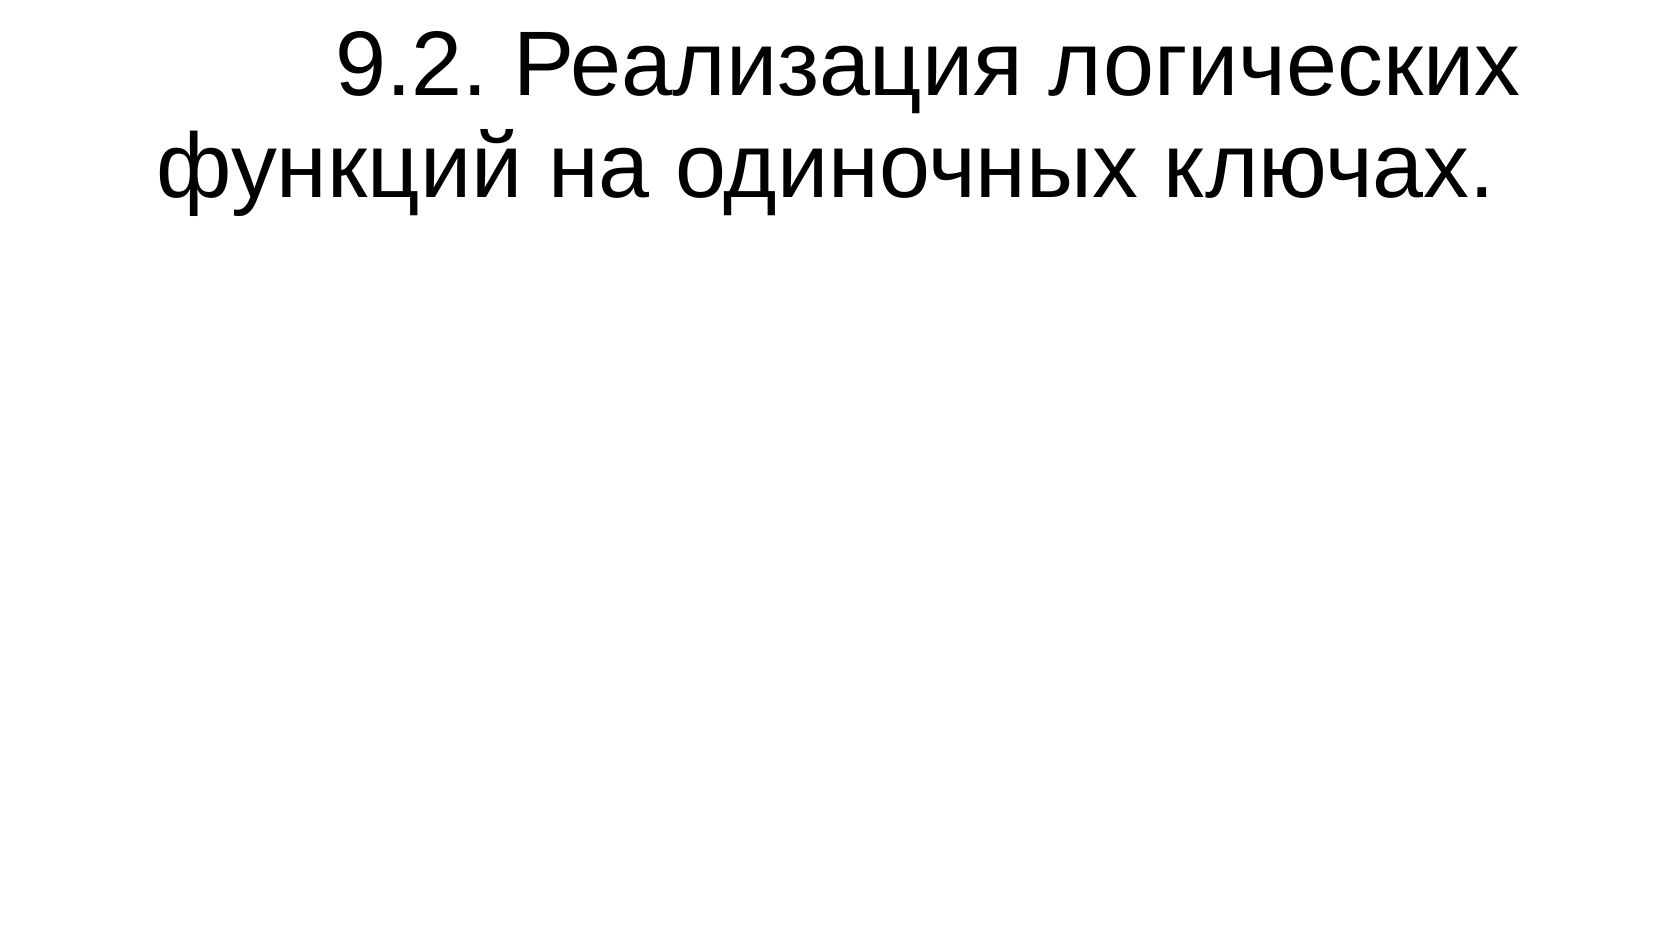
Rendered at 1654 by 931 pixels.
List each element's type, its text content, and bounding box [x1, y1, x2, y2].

title 9.2. Реализация логических функций на одиночных ключах. [82, 12, 1571, 218]
